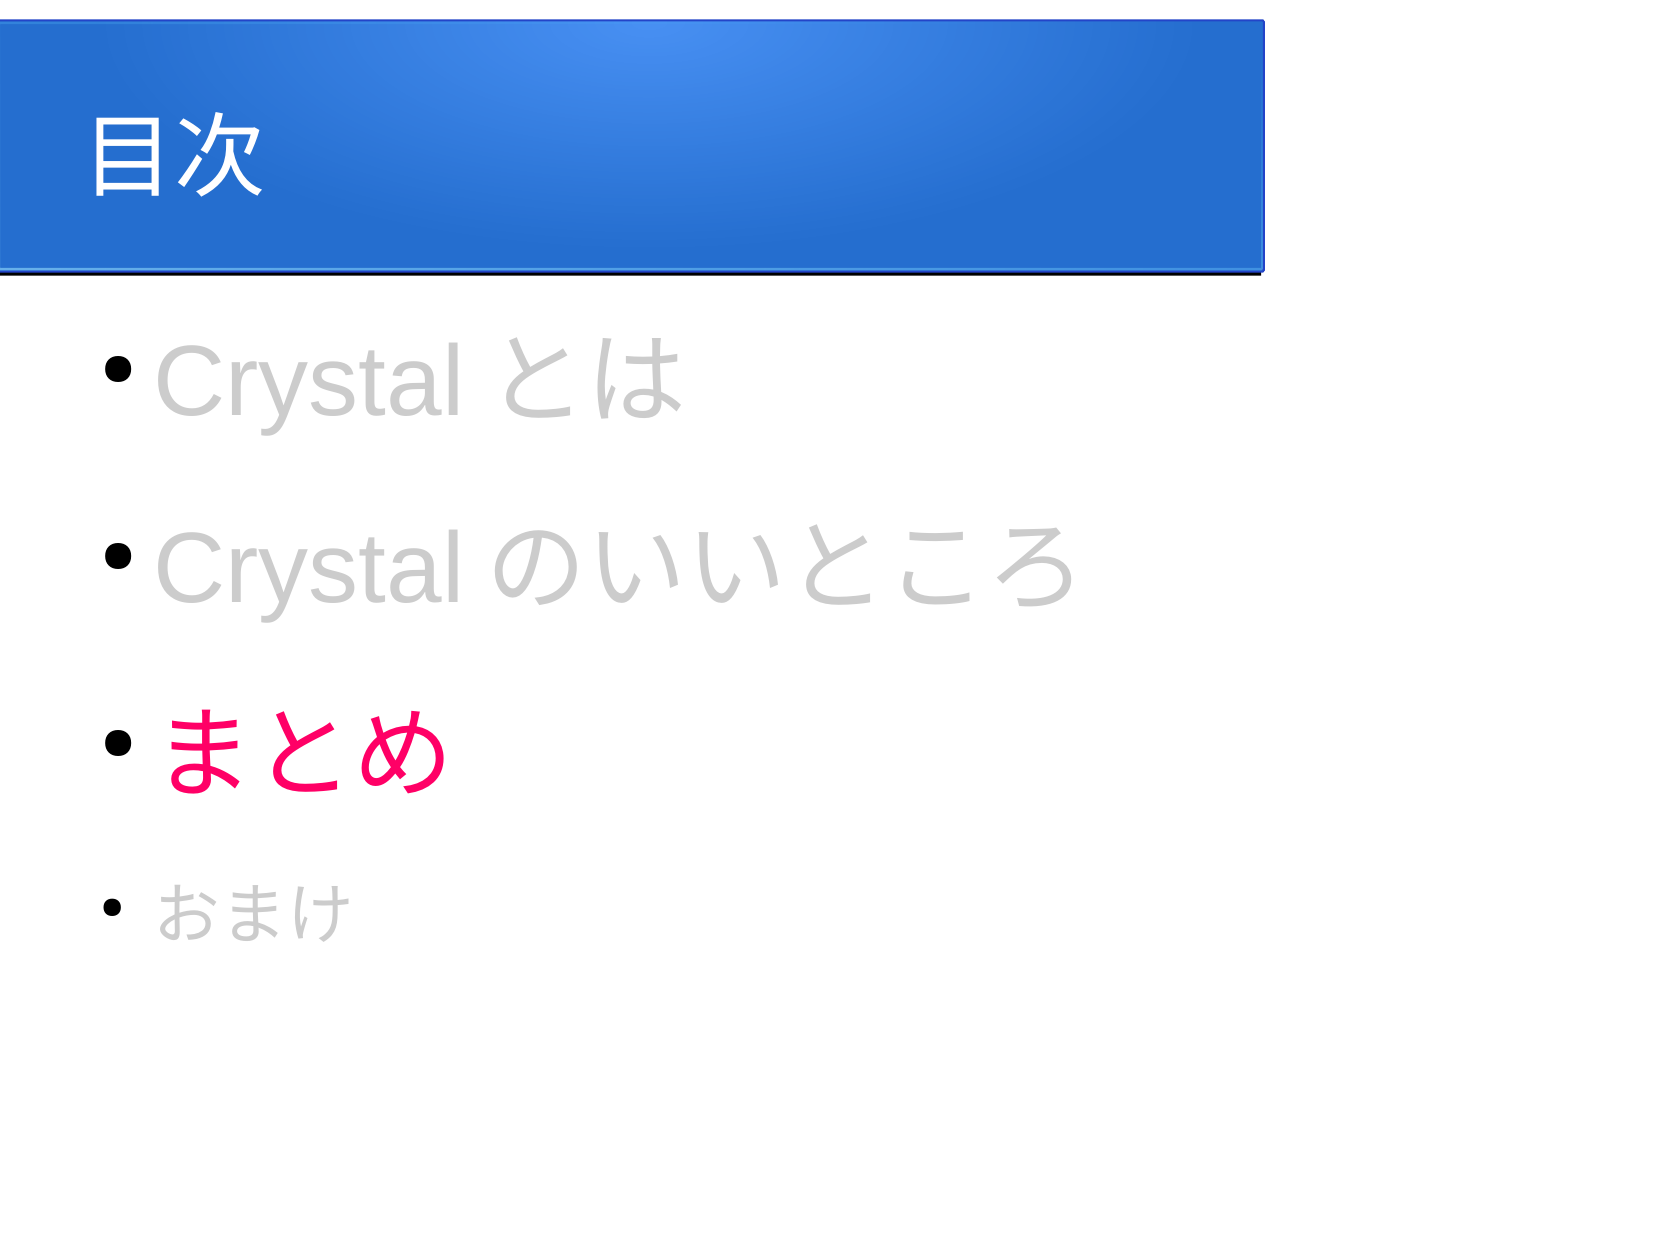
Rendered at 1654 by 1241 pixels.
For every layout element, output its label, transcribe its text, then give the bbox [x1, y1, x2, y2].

list Crystalとは Crystalのいいところ まとめ おまけ [82, 299, 1571, 1019]
title 目次 [82, 47, 1235, 252]
